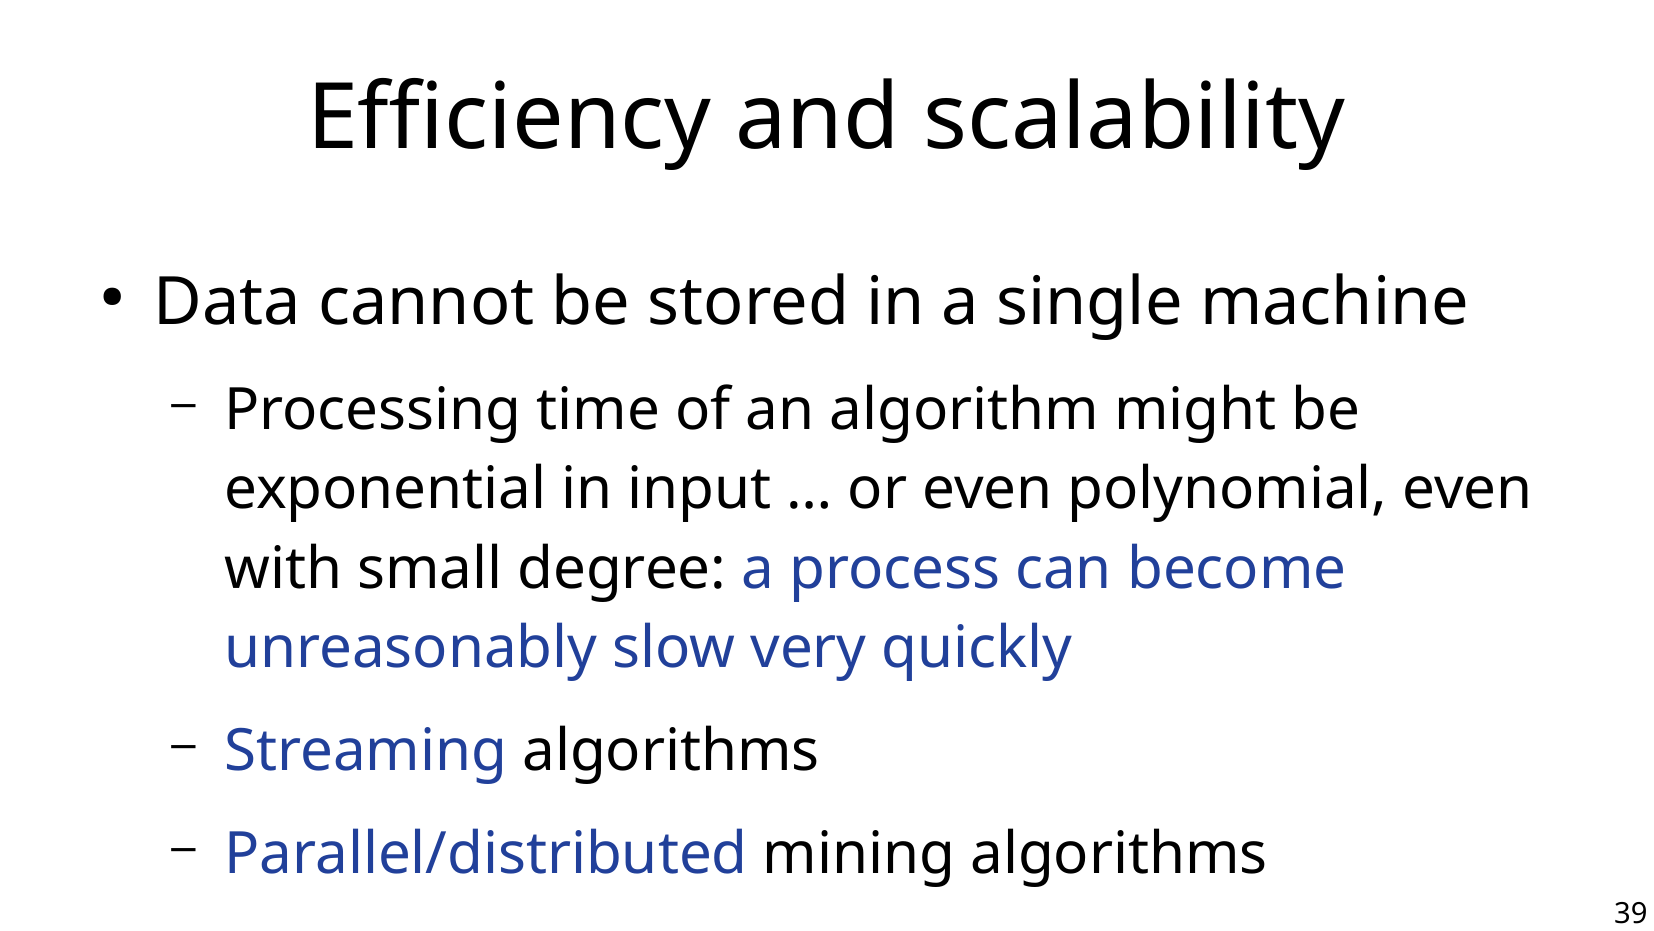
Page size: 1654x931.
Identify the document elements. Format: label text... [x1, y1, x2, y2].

list Data cannot be stored in a single machine Processing time of an algorithm might be exponential in input … or even polynomial, even with small degree: a process can become unreasonably slow very quickly Streaming algorithms Parallel/distributed mining algorithms [82, 253, 1571, 901]
title Efficiency and scalability [82, 1, 1571, 226]
